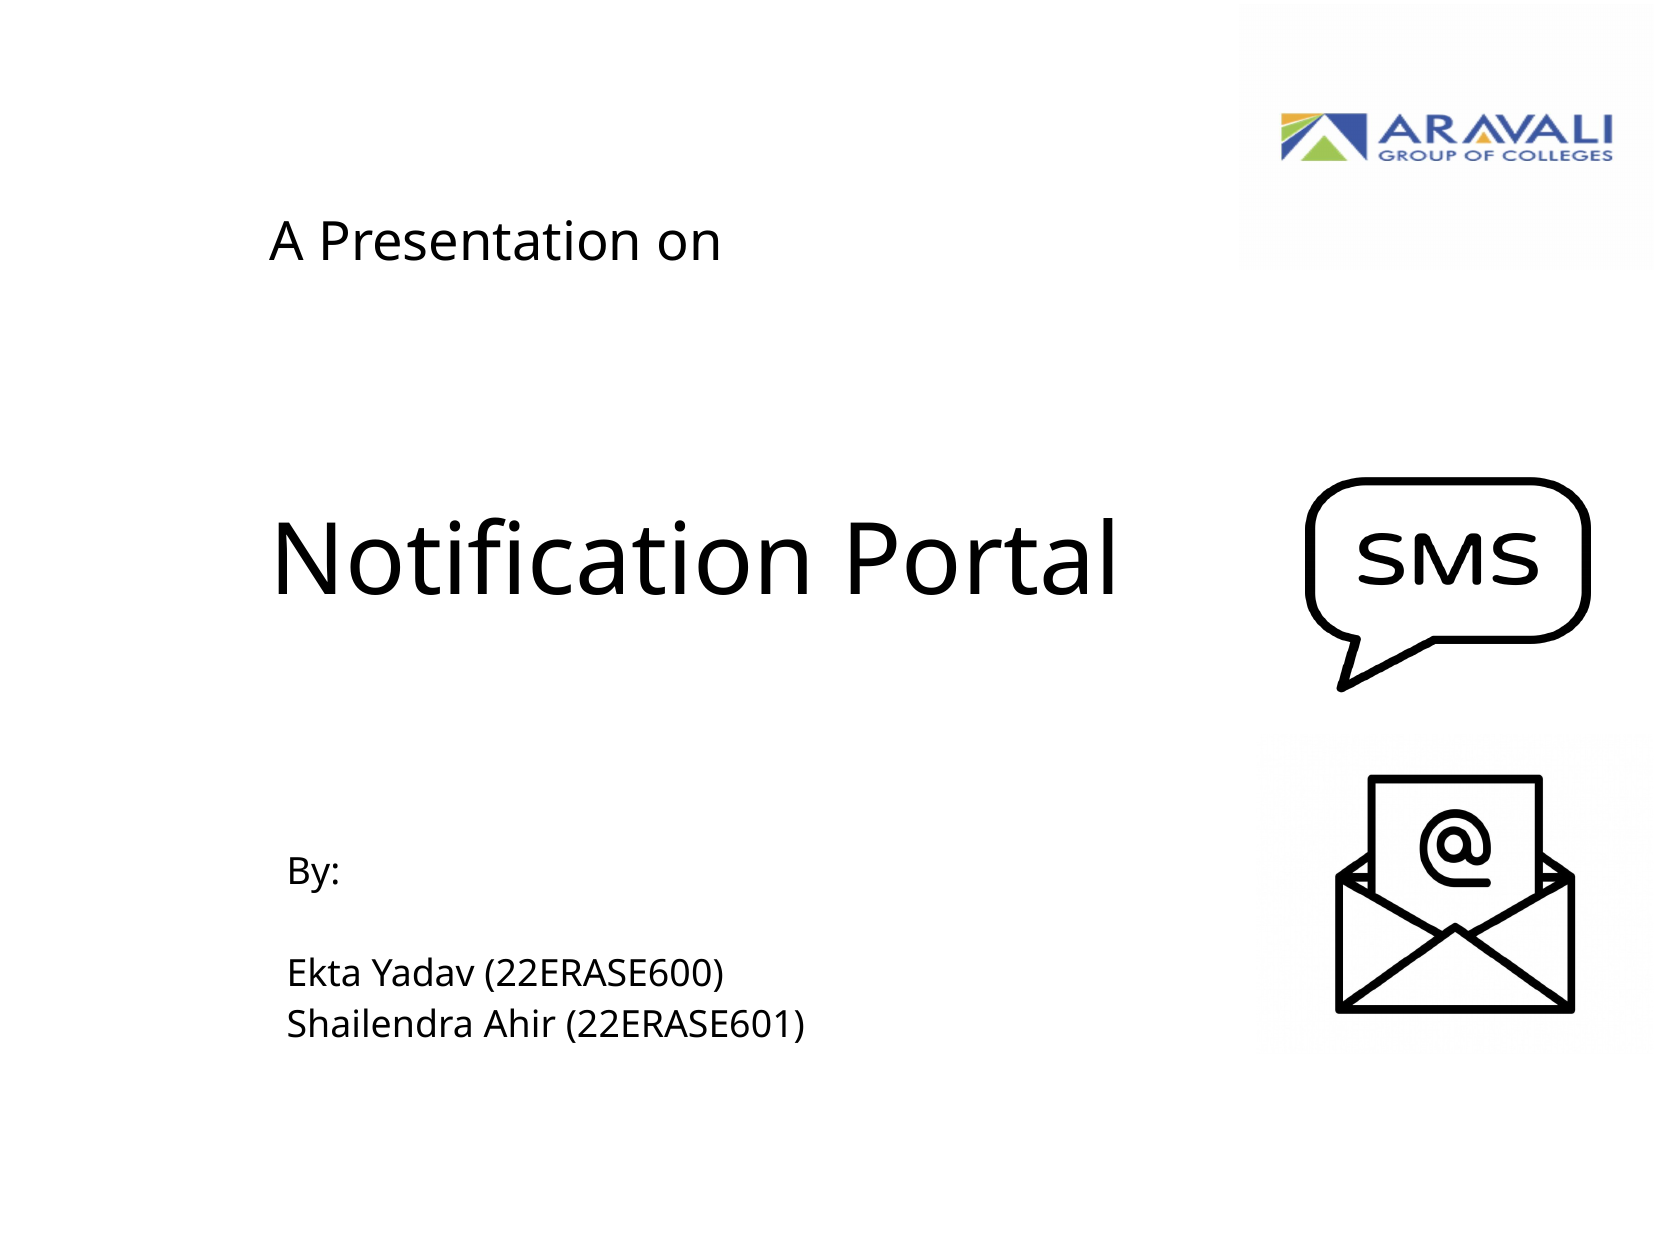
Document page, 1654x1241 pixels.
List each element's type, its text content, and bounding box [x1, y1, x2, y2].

text_box By: Ekta Yadav (22ERASE600) Shailendra Ahir (22ERASE601) [271, 836, 807, 1077]
picture [1239, 4, 1654, 271]
picture [1305, 464, 1591, 706]
text_box A Presentation on [255, 195, 734, 276]
text_box Notification Portal [255, 480, 1156, 736]
picture [1256, 734, 1654, 1054]
